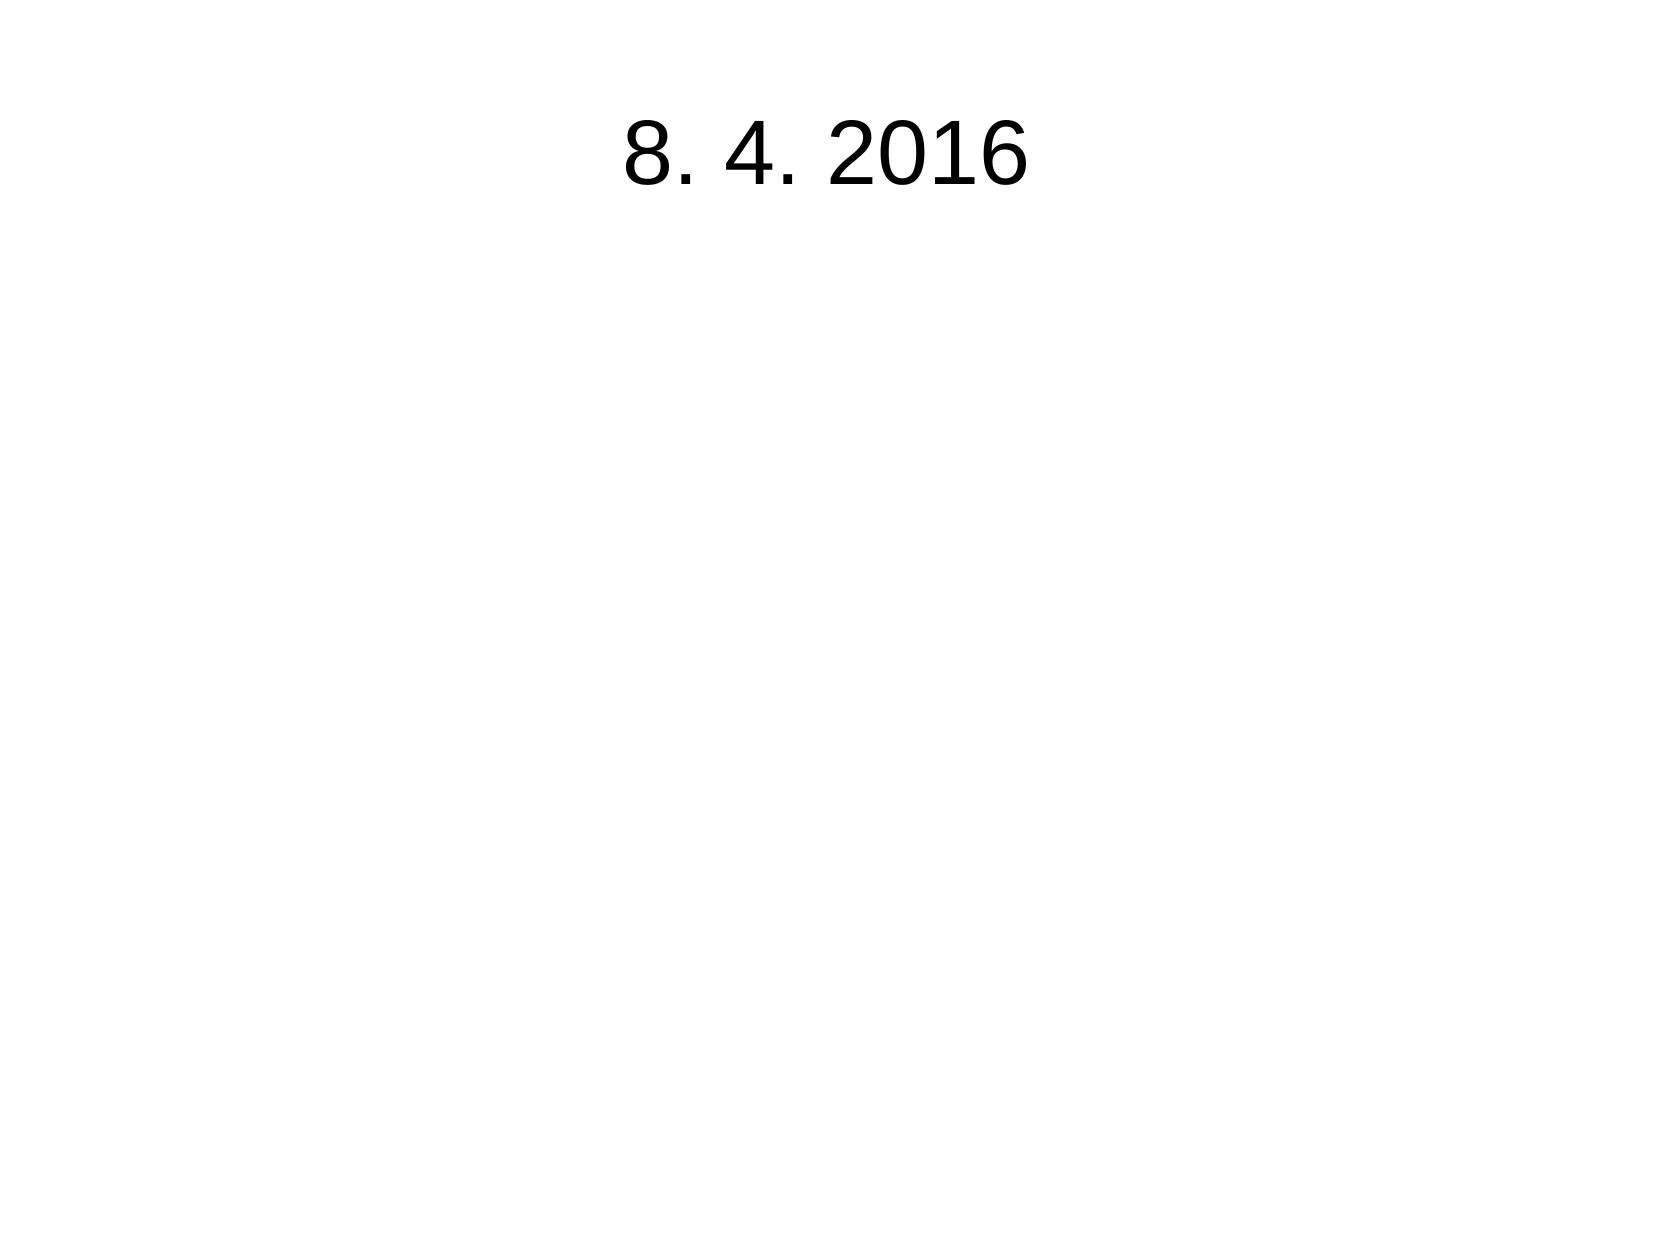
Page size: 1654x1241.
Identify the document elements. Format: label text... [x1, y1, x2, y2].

title 8. 4. 2016 [82, 49, 1571, 257]
